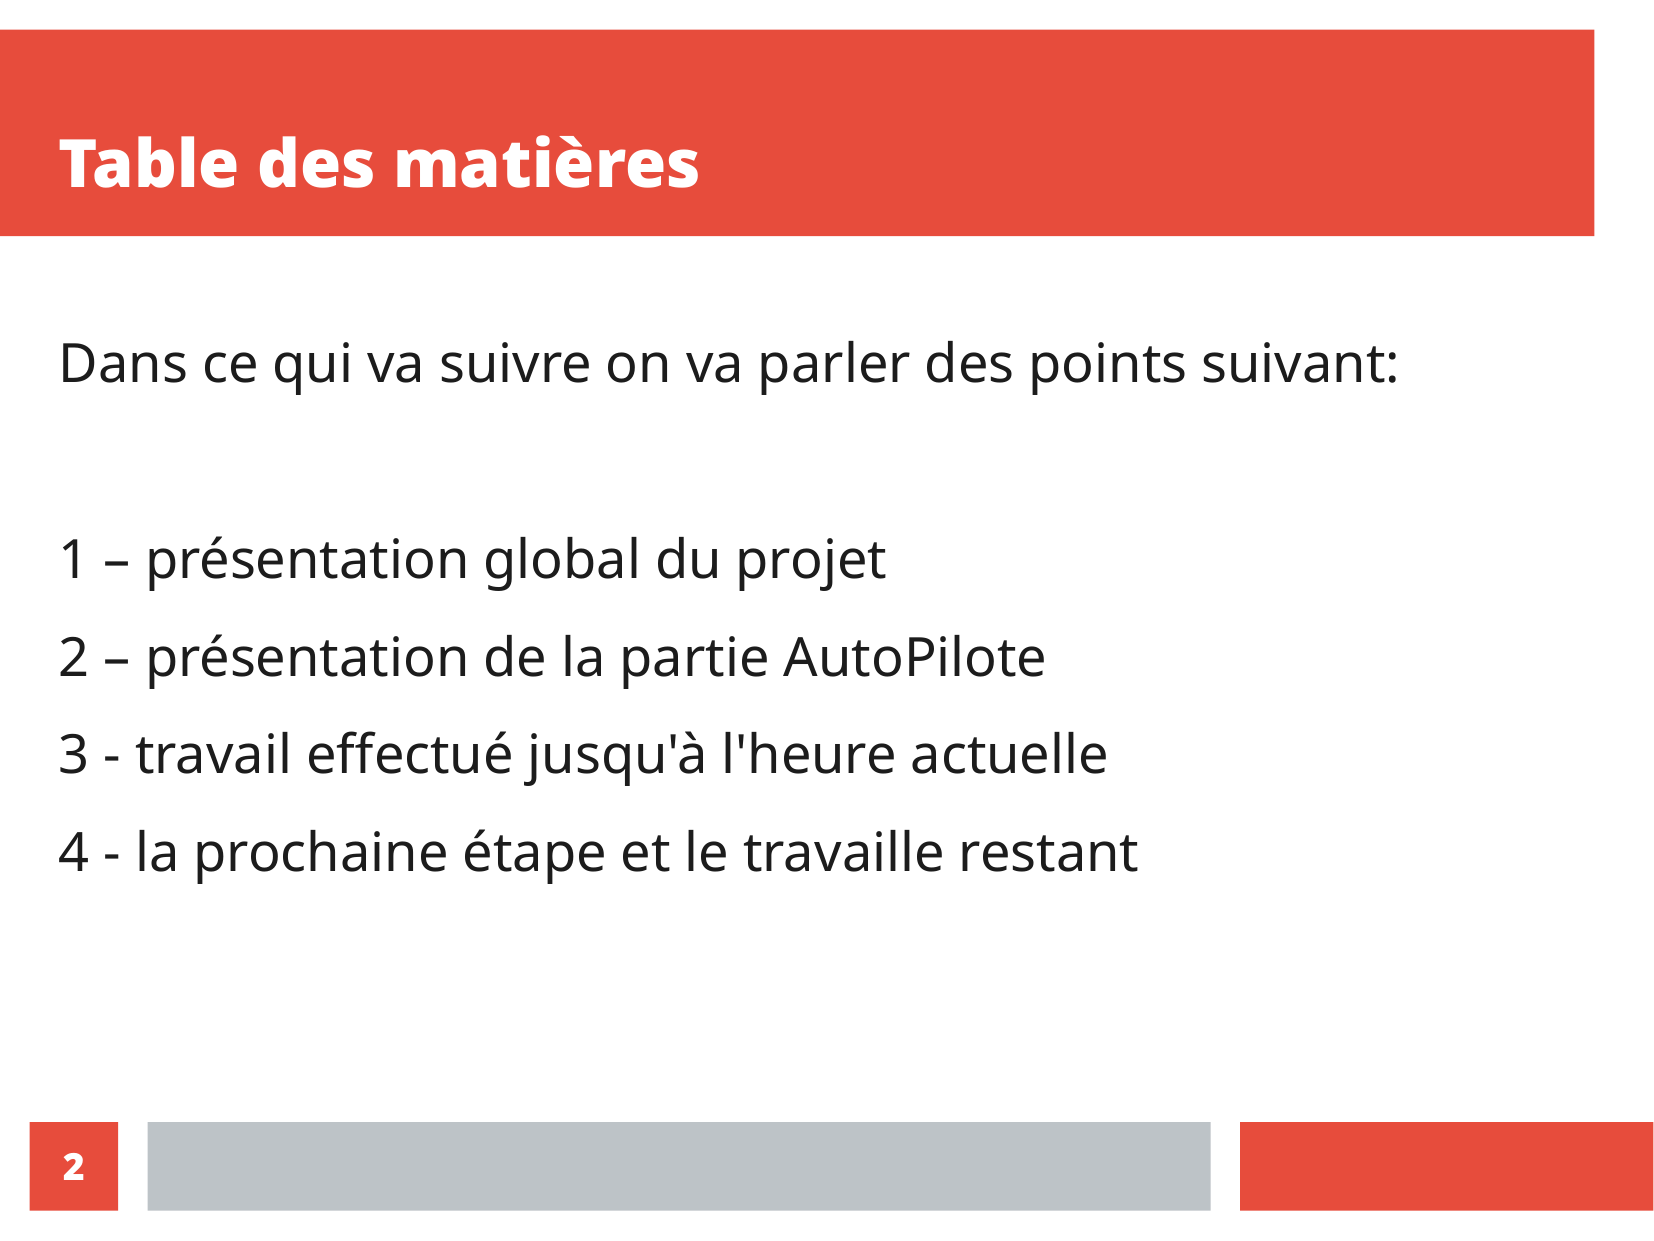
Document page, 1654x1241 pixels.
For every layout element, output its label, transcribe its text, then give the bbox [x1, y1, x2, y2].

title Table des matières [59, 59, 1595, 207]
list Dans ce qui va suivre on va parler des points suivant: 1 – présentation global du projet 2 – présentation de la partie AutoPilote 3 - travail effectué jusqu'à l'heure actuelle 4 - la prochaine étape et le travaille restant [59, 324, 1565, 1093]
